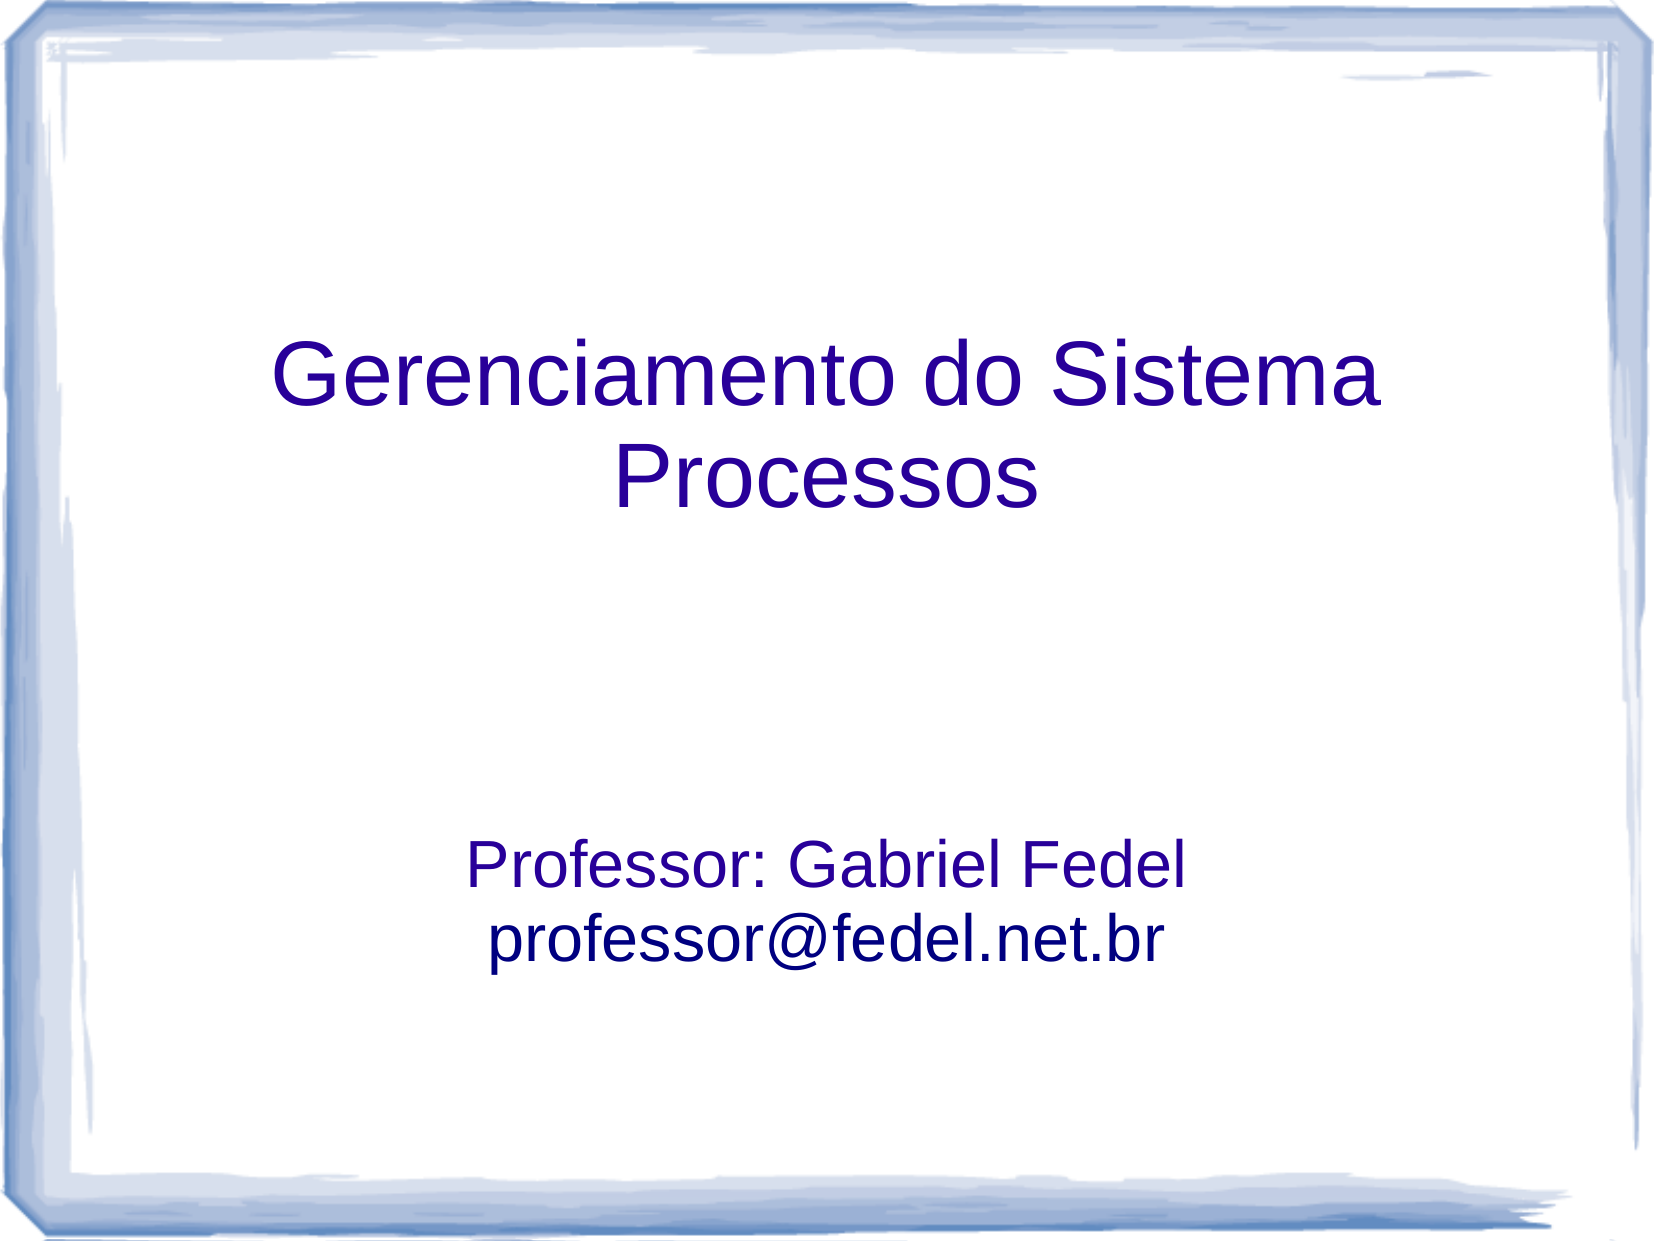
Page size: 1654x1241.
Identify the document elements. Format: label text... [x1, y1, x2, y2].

subtitle Gerenciamento do Sistema Processos Professor: Gabriel Fedel professor@fedel.net.br [82, 49, 1571, 1044]
picture [0, 0, 1654, 1241]
